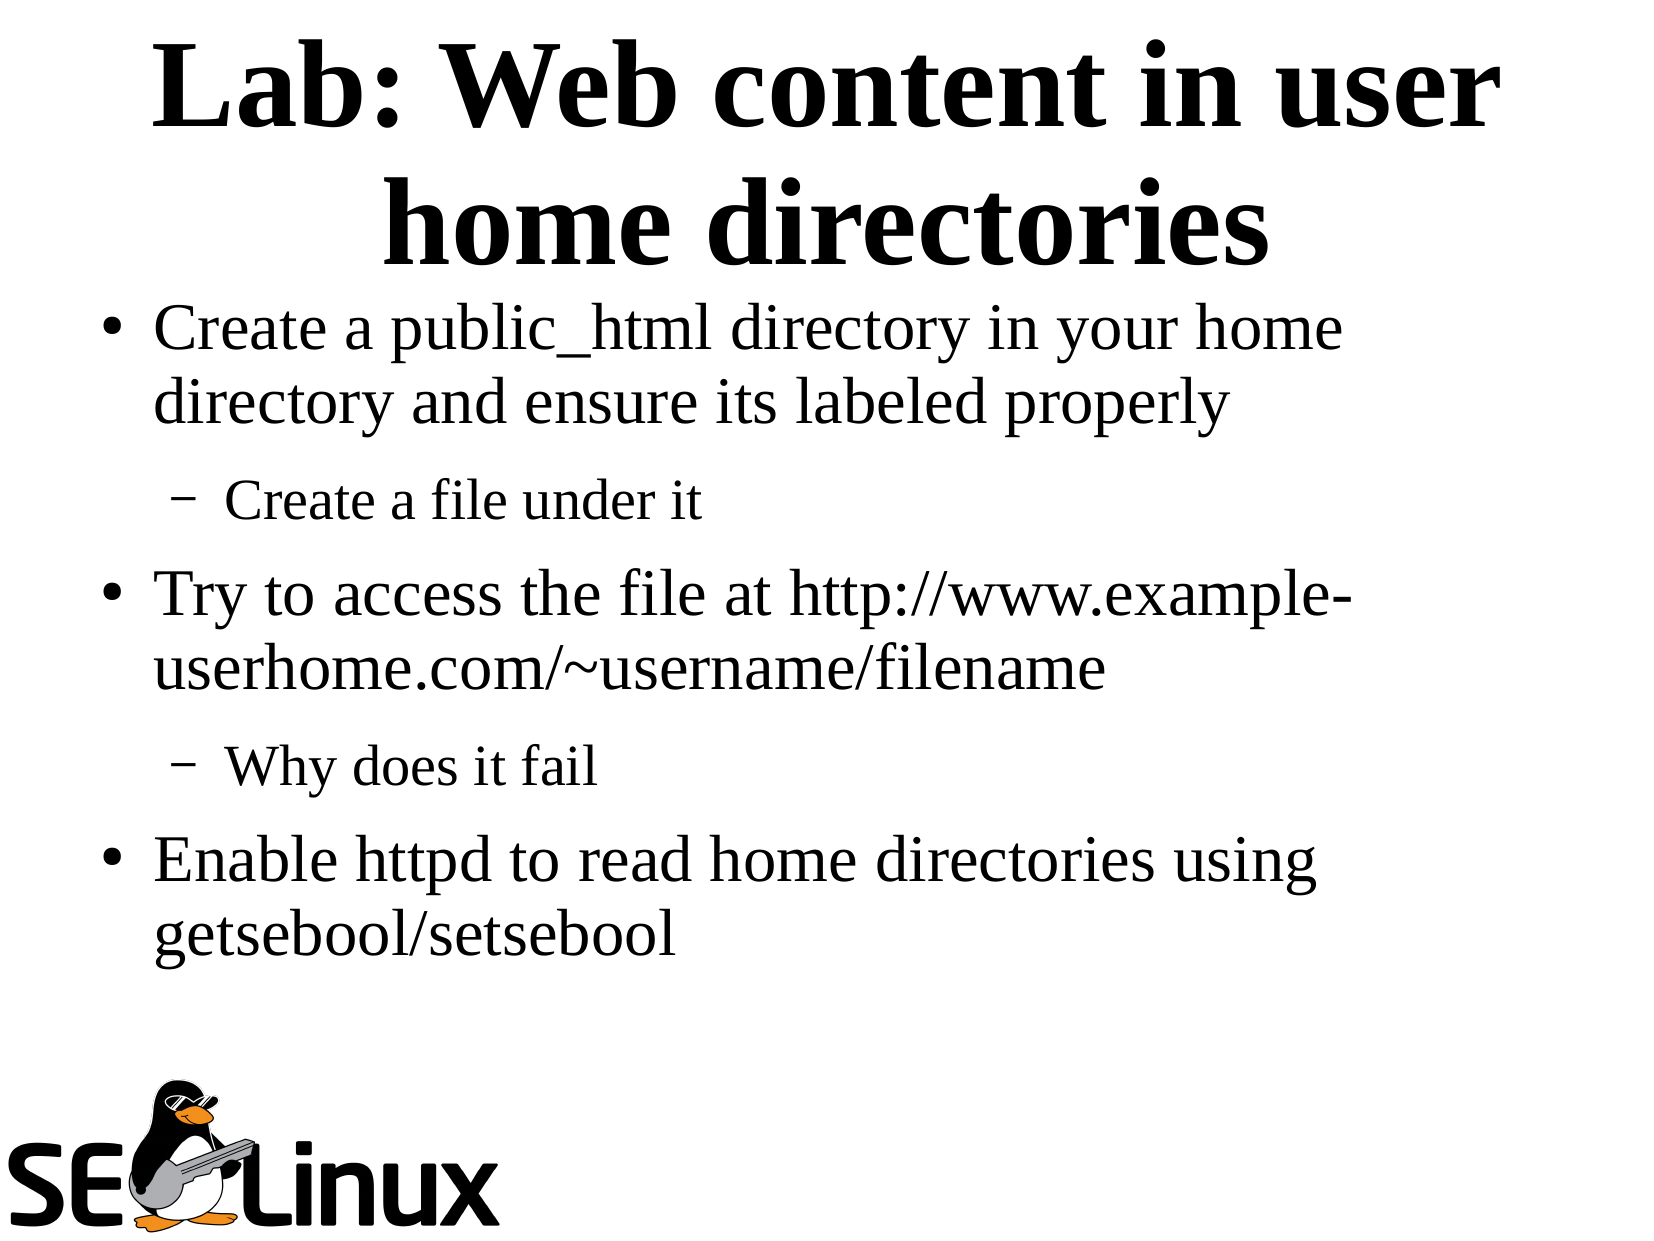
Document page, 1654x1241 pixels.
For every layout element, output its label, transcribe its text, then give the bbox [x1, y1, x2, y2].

picture [0, 919, 526, 1241]
title Lab: Web content in user home directories [82, 14, 1571, 290]
list Create a public_html directory in your home directory and ensure its labeled properly Create a file under it Try to access the file at http://www.example-userhome.com/~username/filename Why does it fail Enable httpd to read home directories using getsebool/setsebool [82, 290, 1571, 1010]
